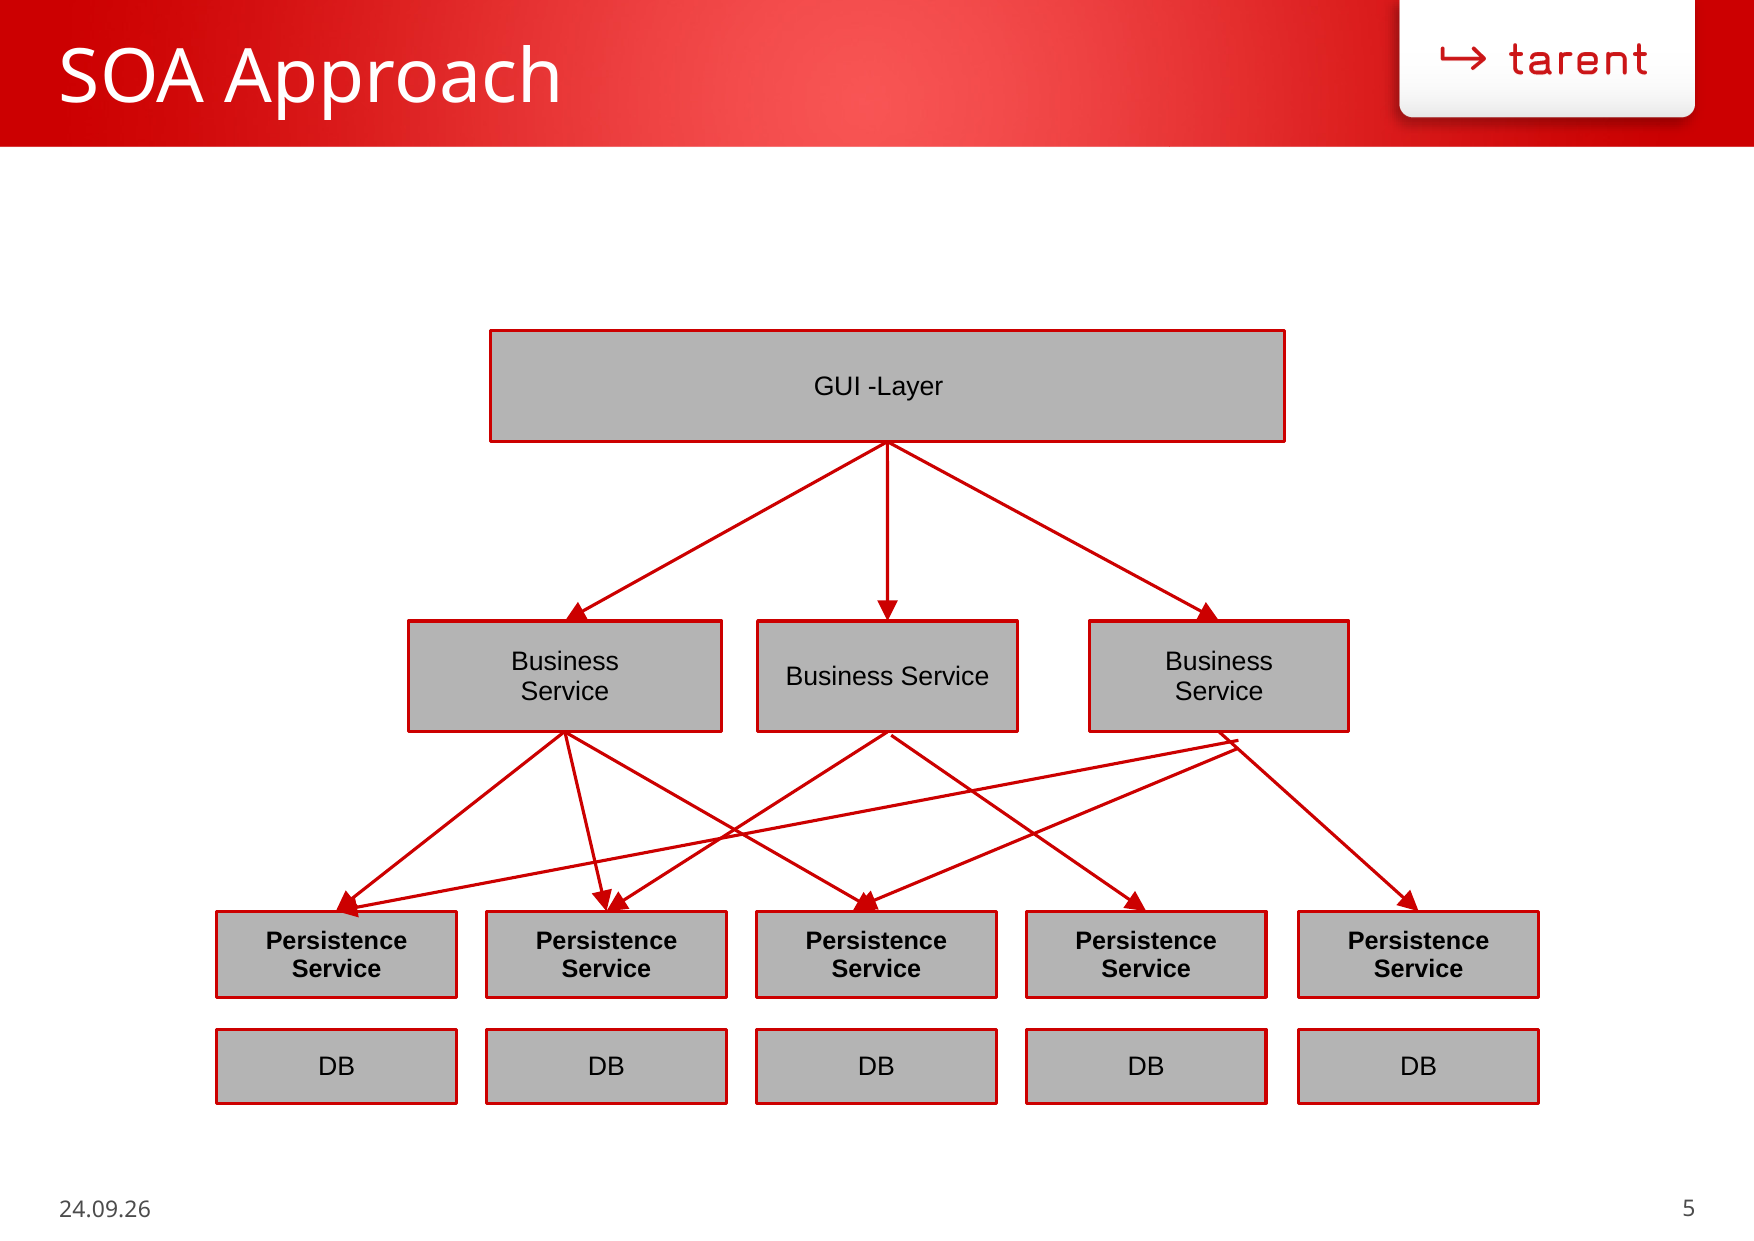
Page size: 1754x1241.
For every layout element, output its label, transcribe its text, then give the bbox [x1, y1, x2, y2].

text_box DB [1298, 1029, 1539, 1104]
text_box DB [486, 1029, 727, 1104]
text_box Persistence Service [1298, 911, 1539, 998]
text_box Persistence Service [216, 911, 457, 998]
text_box Business Service [757, 621, 1018, 732]
text_box DB [216, 1029, 457, 1104]
text_box DB [756, 1029, 997, 1104]
text_box GUI -Layer [490, 330, 1285, 442]
text_box Business Service [408, 621, 722, 732]
text_box Persistence Service [486, 911, 727, 998]
text_box Business Service [1089, 621, 1349, 732]
title SOA Approach [59, 0, 1638, 177]
text_box DB [1026, 1029, 1266, 1104]
text_box Persistence Service [756, 911, 997, 998]
picture [0, 0, 1754, 1240]
text_box Persistence Service [1026, 911, 1266, 998]
